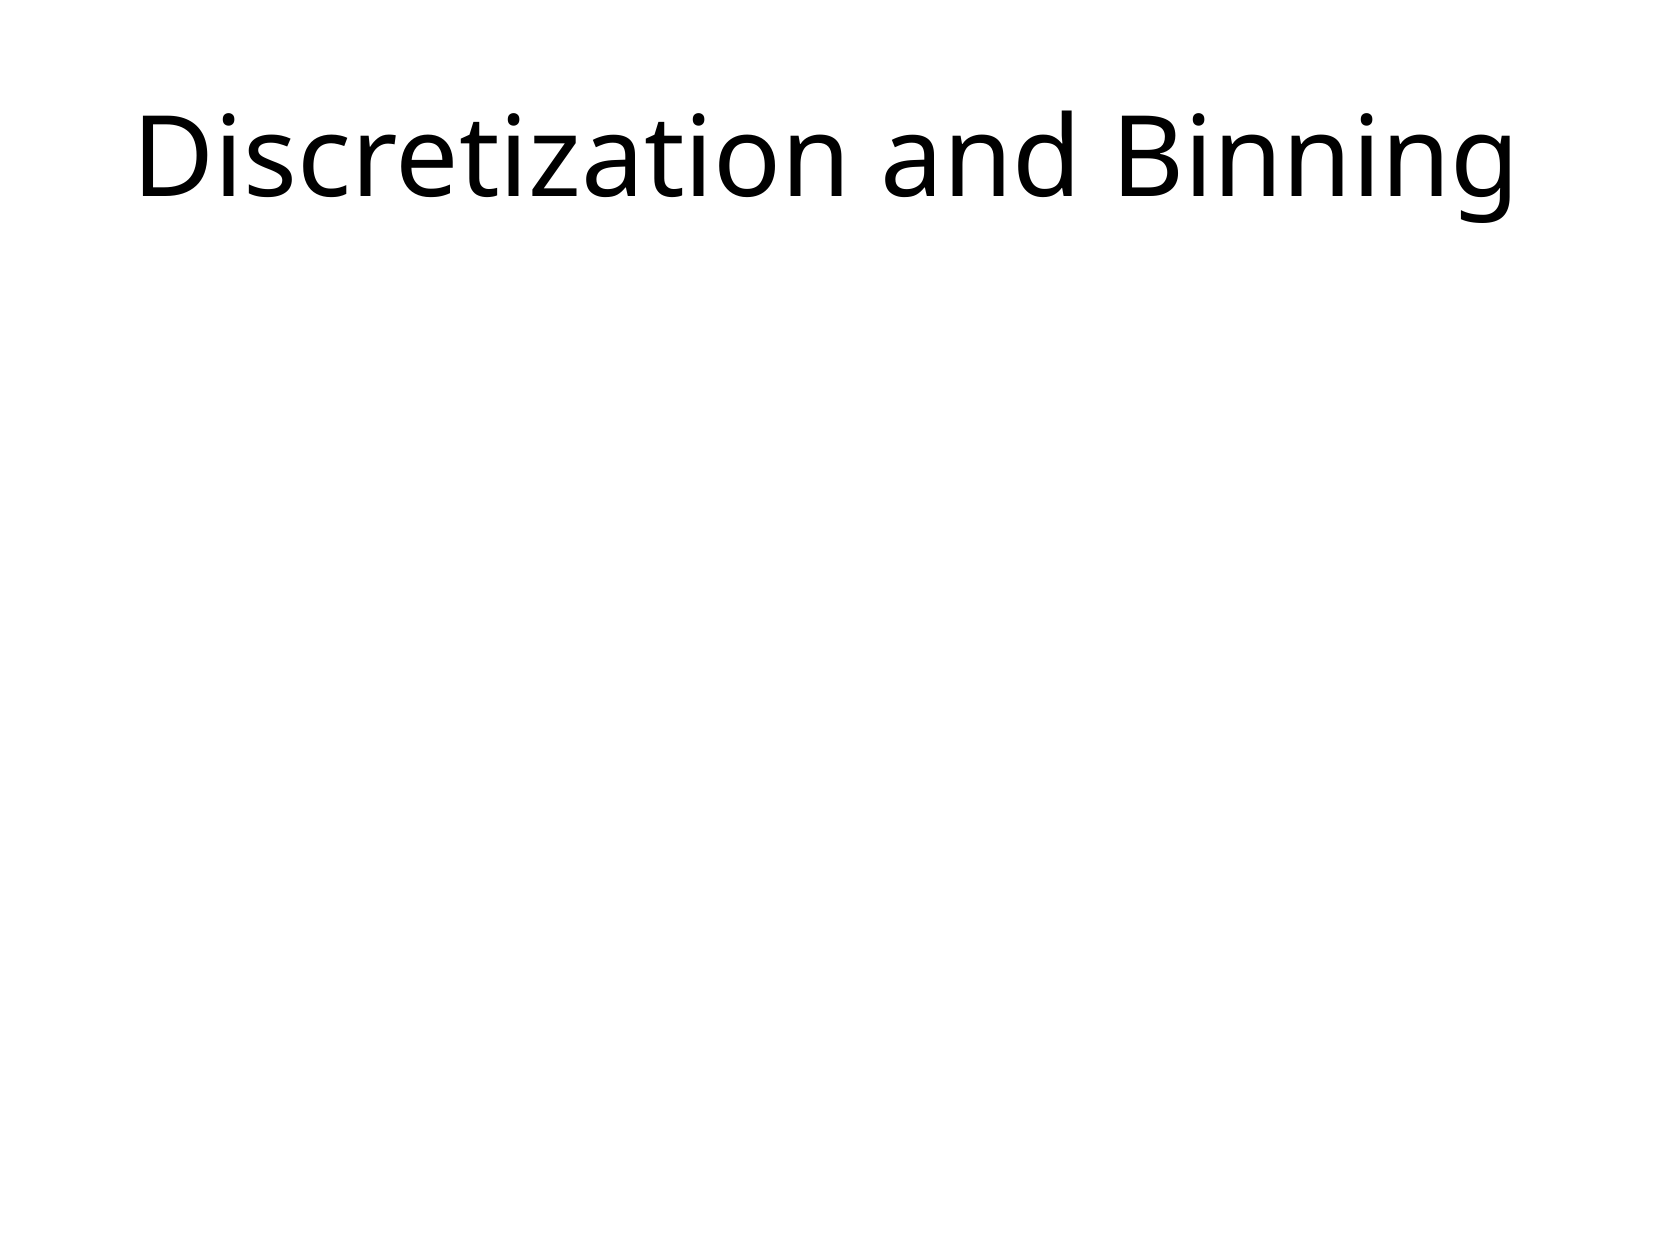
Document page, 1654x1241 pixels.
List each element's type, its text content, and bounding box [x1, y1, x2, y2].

title Discretization and Binning [82, 49, 1571, 257]
